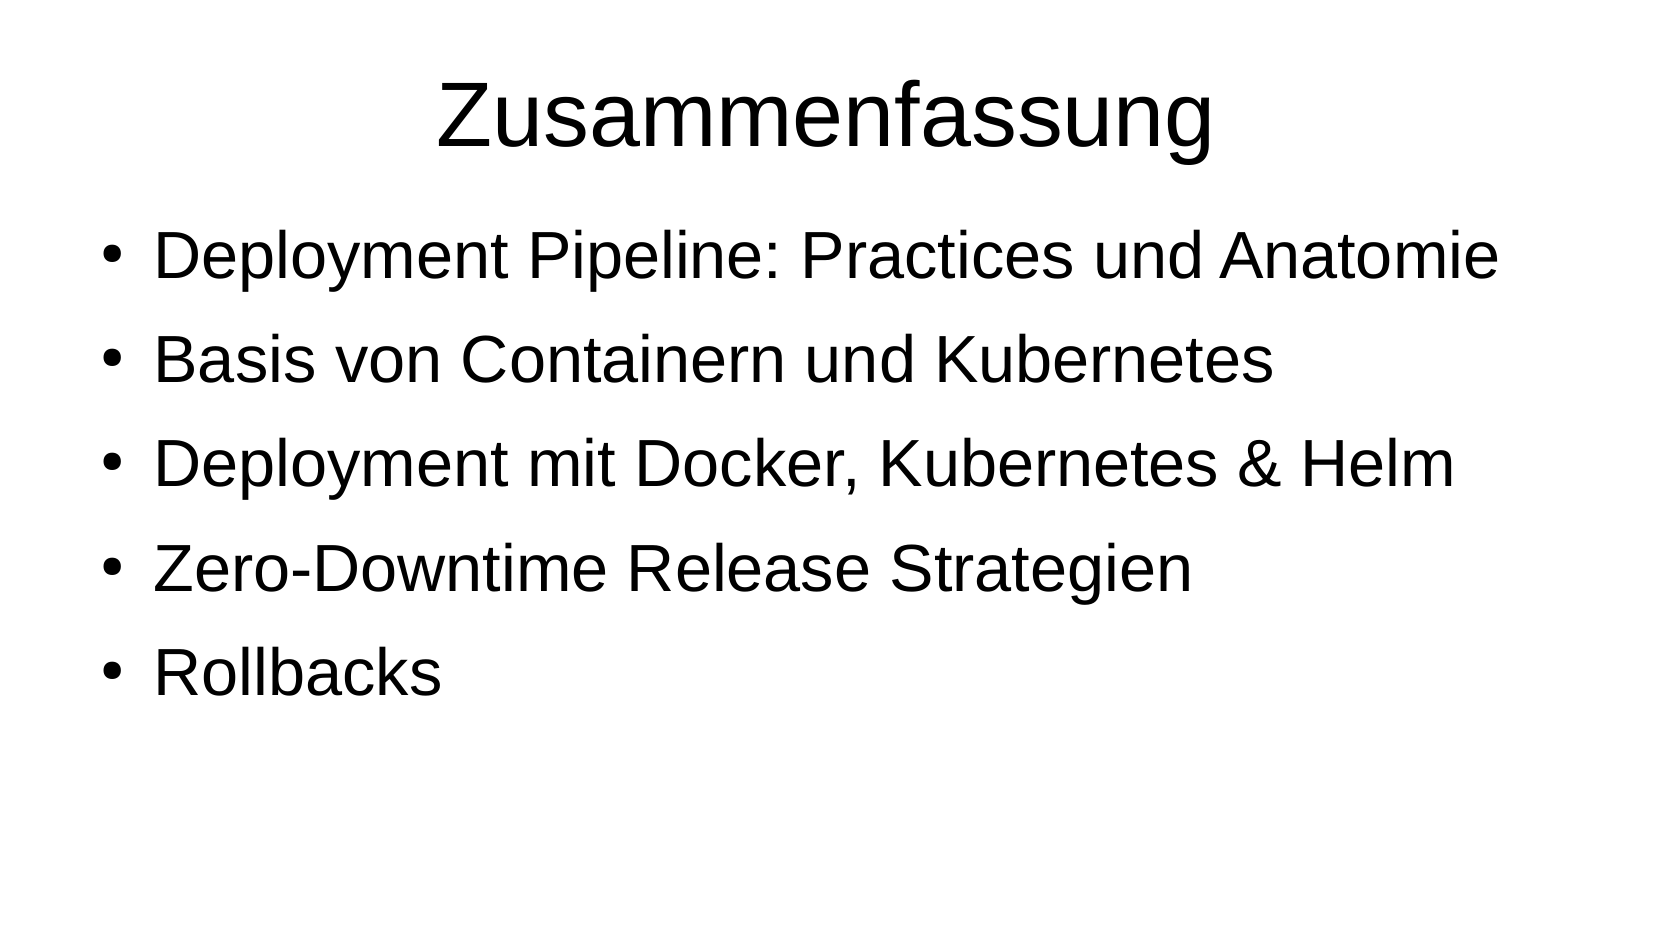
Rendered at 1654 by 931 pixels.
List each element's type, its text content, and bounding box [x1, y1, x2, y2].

title Zusammenfassung [82, 37, 1571, 193]
list Deployment Pipeline: Practices und Anatomie Basis von Containern und Kubernetes Deployment mit Docker, Kubernetes & Helm Zero-Downtime Release Strategien Rollbacks [82, 217, 1571, 758]
